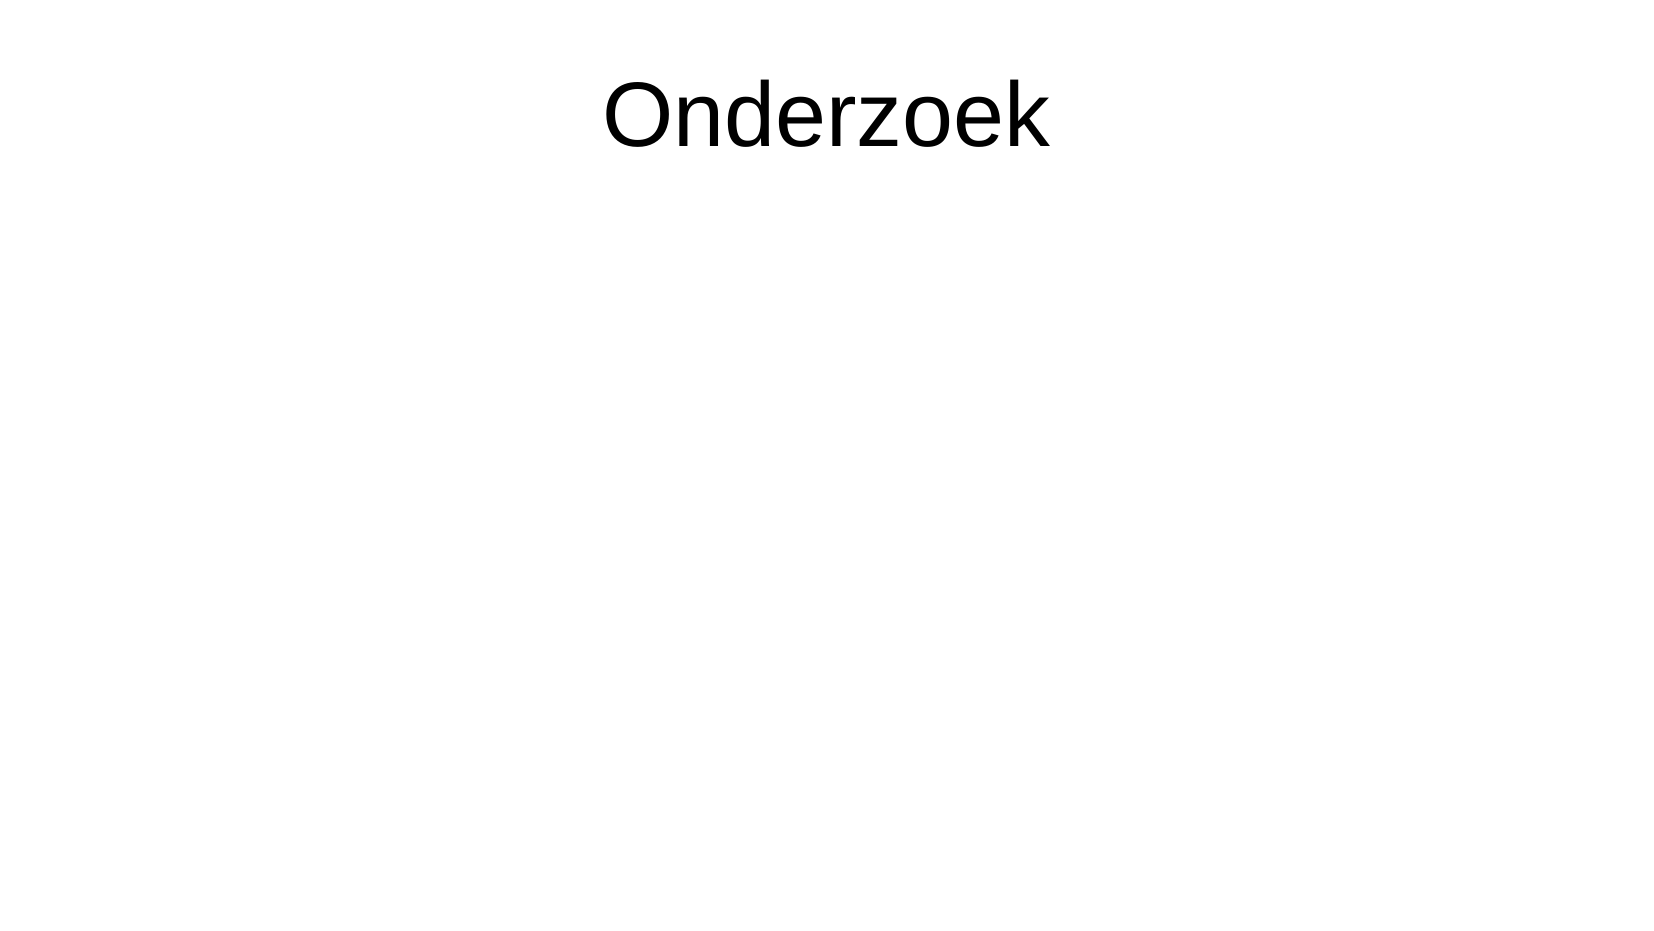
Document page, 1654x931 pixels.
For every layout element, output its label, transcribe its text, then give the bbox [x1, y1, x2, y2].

title Onderzoek [82, 37, 1571, 193]
